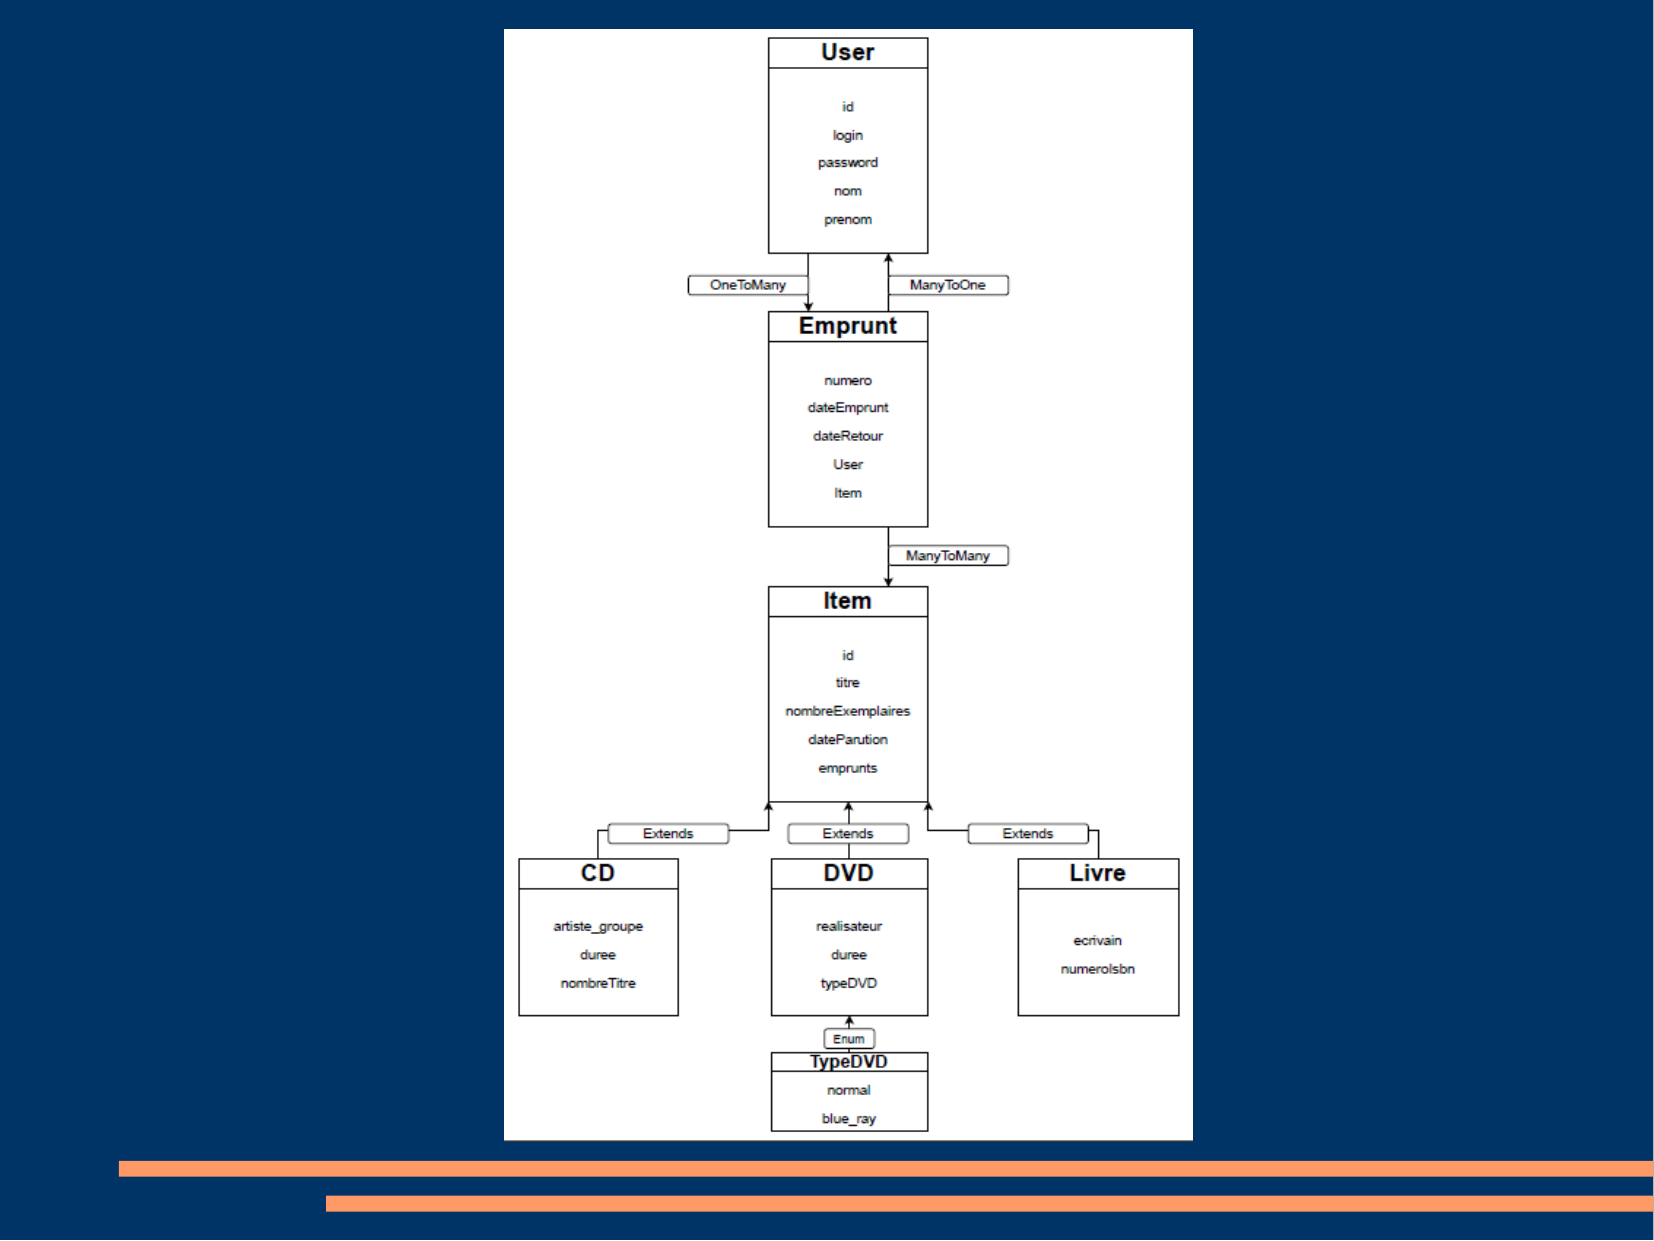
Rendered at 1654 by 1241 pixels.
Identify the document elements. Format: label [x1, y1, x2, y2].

picture [504, 29, 1193, 1142]
